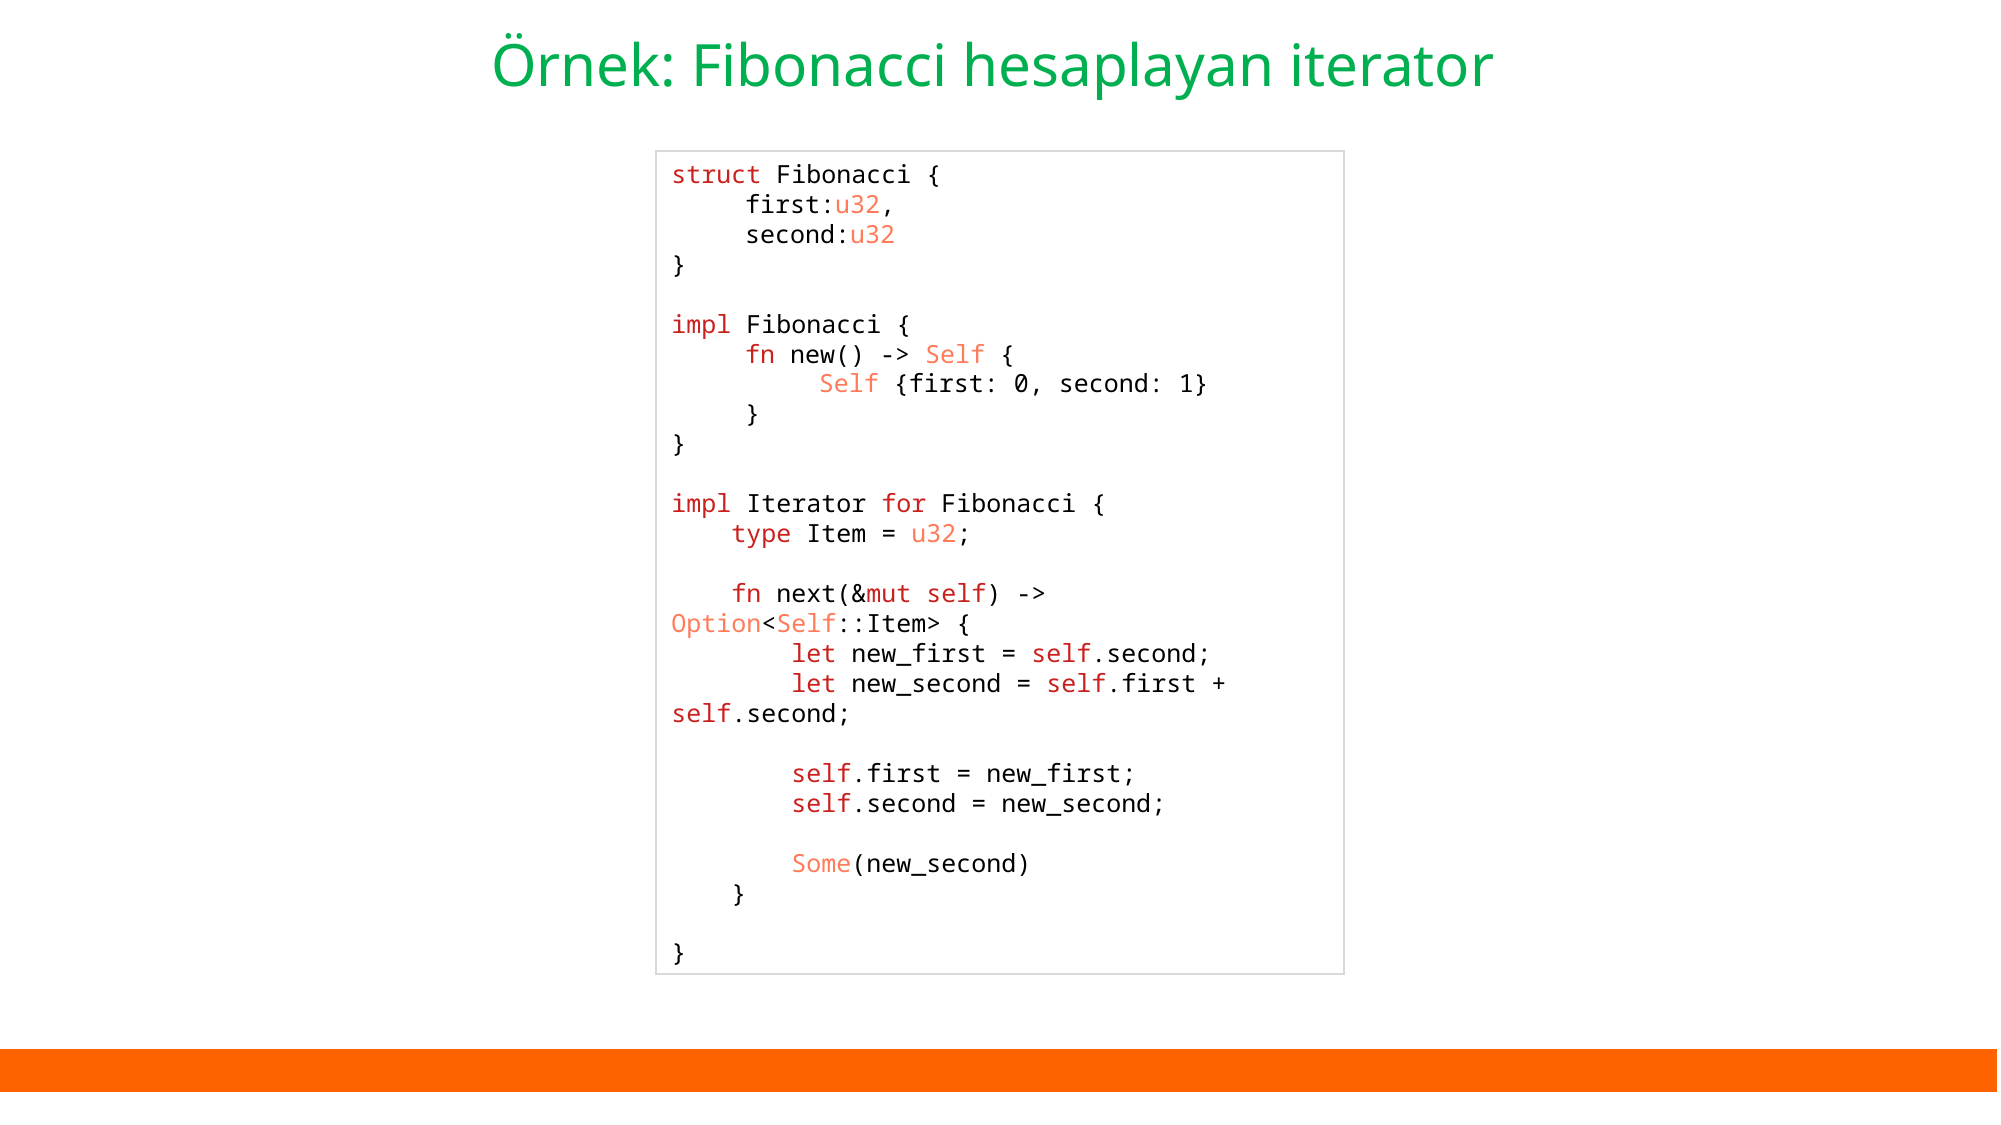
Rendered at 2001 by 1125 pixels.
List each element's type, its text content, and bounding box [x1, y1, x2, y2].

text_box struct Fibonacci { first:u32, second:u32 } impl Fibonacci { fn new() -> Self { Self {first: 0, second: 1} } } impl Iterator for Fibonacci { type Item = u32; fn next(&mut self) -> Option<Self::Item> { let new_first = self.second; let new_second = self.first + self.second; self.first = new_first; self.second = new_second; Some(new_second) } } [656, 150, 1344, 945]
text_box [0, 1049, 1997, 1092]
list Örnek: Fibonacci hesaplayan iterator [413, 28, 1573, 119]
